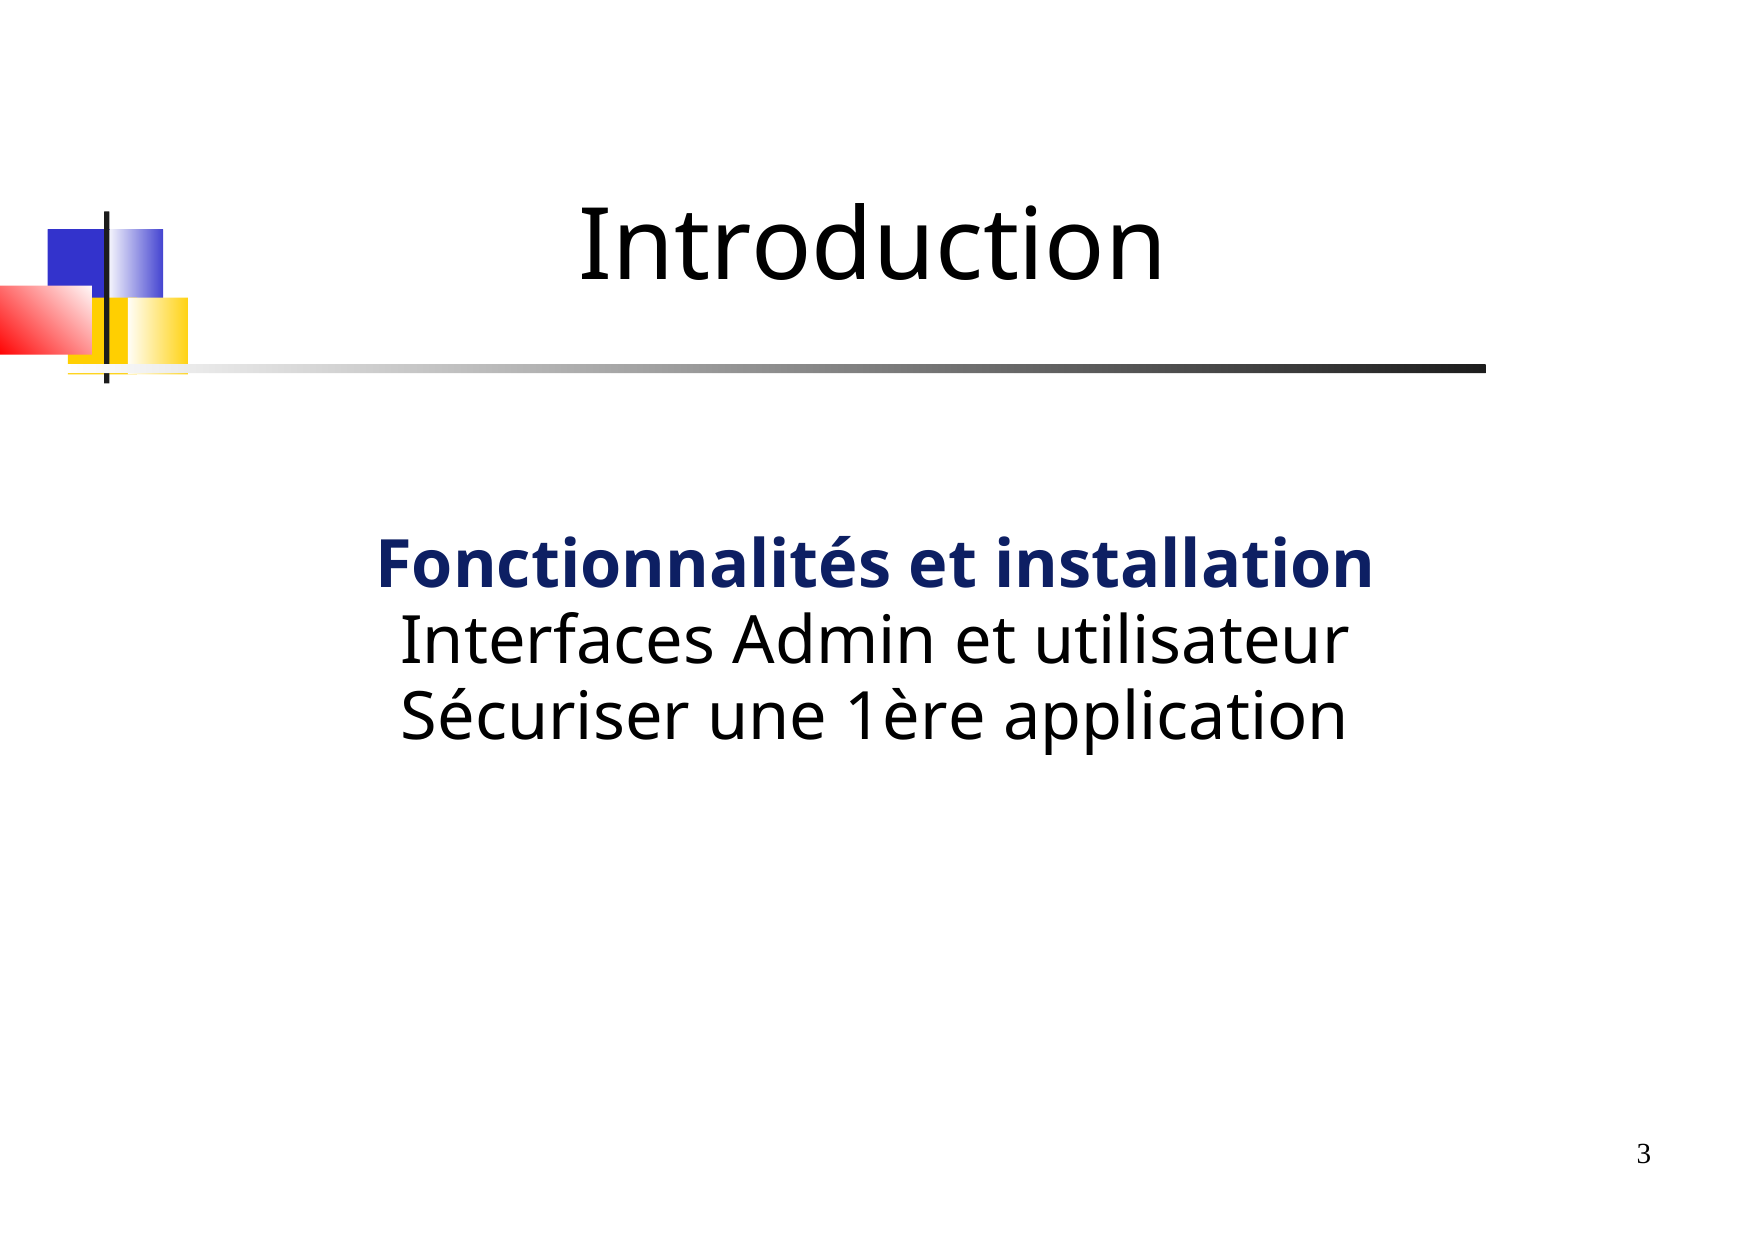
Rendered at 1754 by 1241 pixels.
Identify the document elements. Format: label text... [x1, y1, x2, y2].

title Introduction [179, 139, 1567, 351]
subtitle Fonctionnalités et installation Interfaces Admin et utilisateur Sécuriser une 1ère application [179, 371, 1567, 1091]
